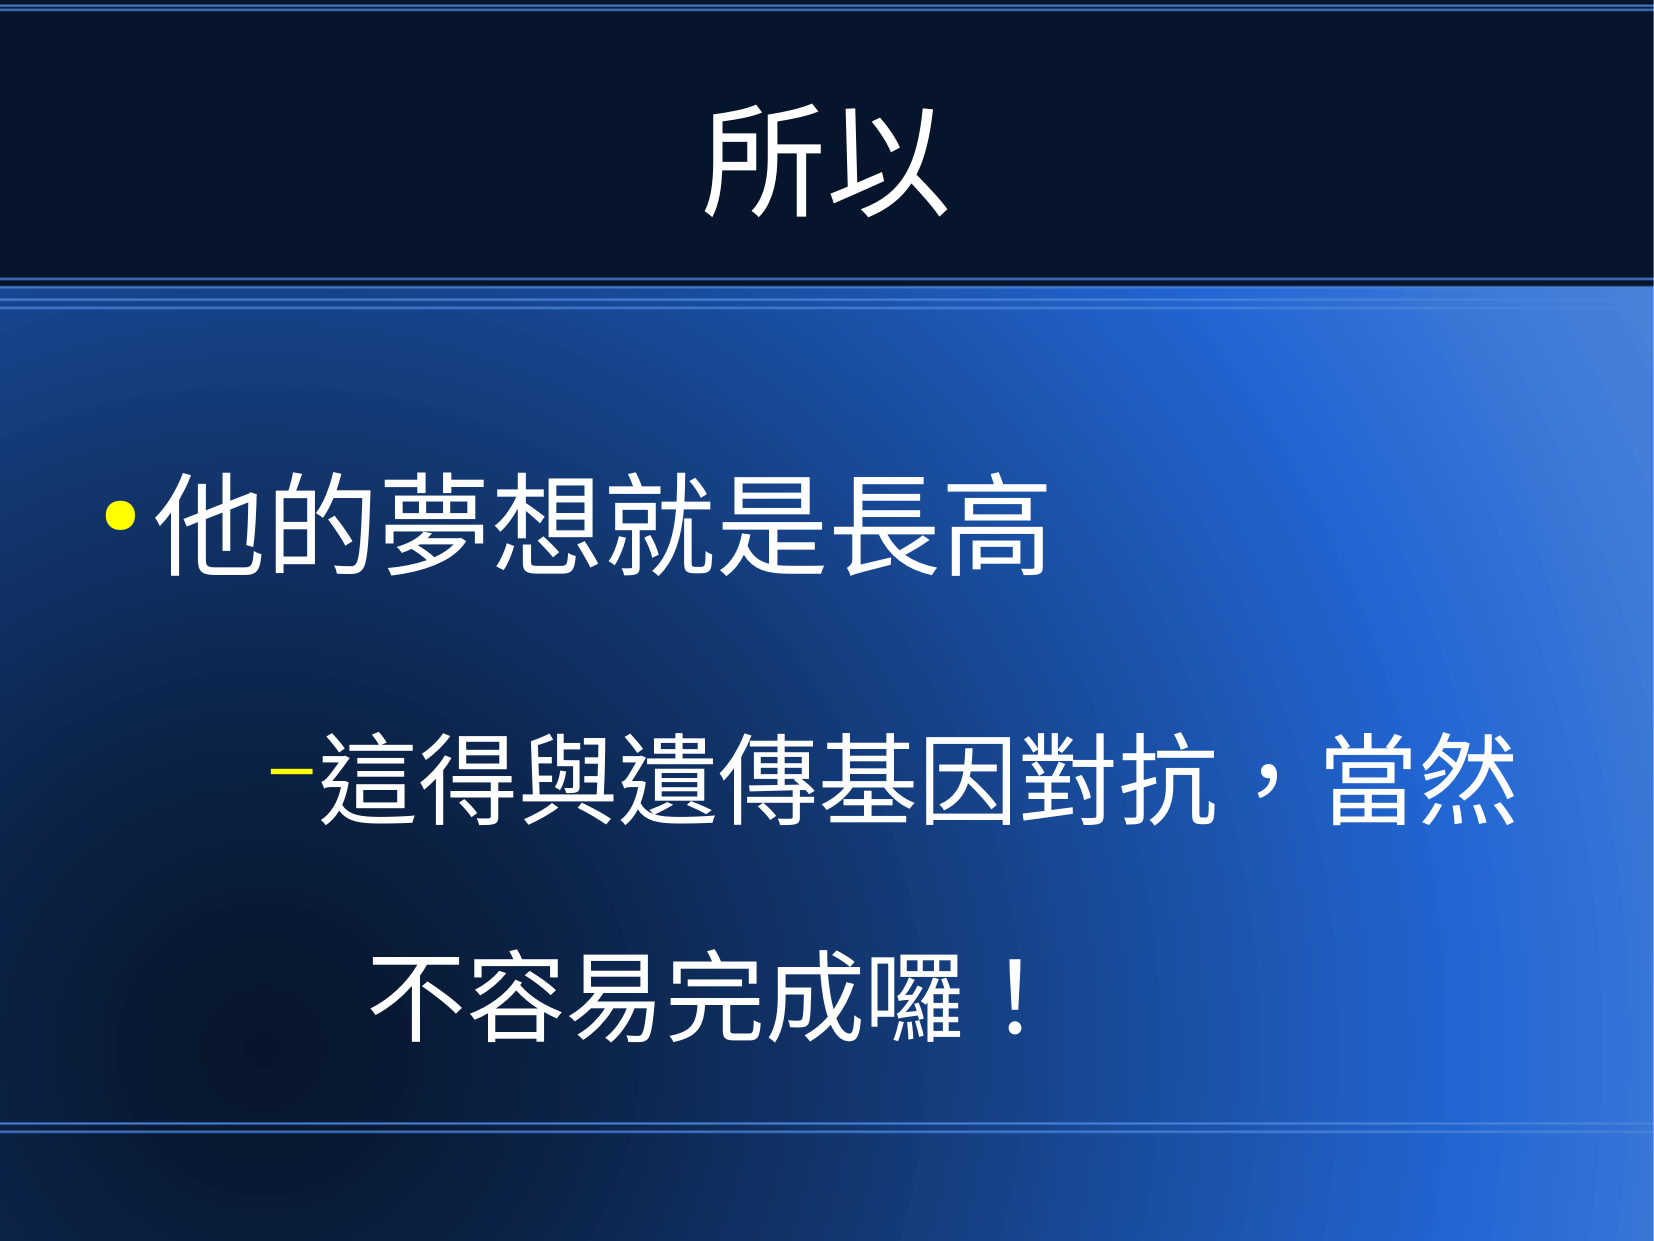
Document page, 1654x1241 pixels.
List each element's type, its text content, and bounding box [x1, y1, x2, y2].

list 他的夢想就是長高 這得與遺傳基因對抗，當然不容易完成囉！ [82, 355, 1571, 1241]
picture [0, 0, 1654, 1241]
title 所以 [82, 49, 1571, 257]
